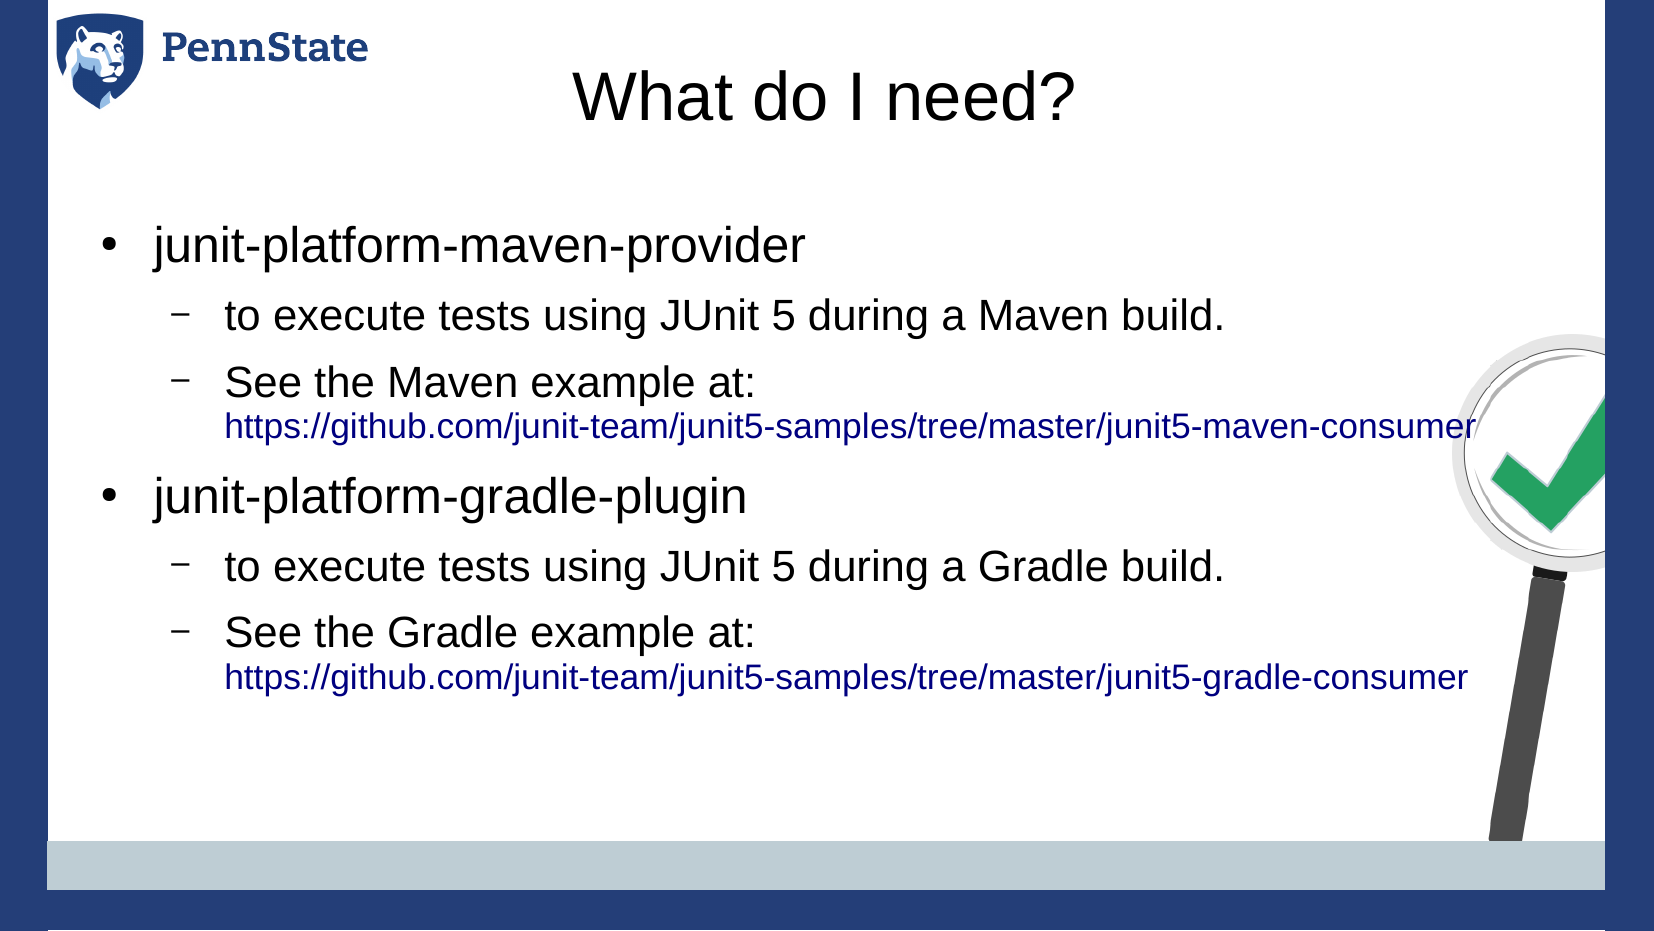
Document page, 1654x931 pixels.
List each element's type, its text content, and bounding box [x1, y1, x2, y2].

list junit-platform-maven-provider to execute tests using JUnit 5 during a Maven build. See the Maven example at: https://github.com/junit-team/junit5-samples/tree/master/junit5-maven-consumer junit-platform-gradle-plugin to execute tests using JUnit 5 during a Gradle build. See the Gradle example at: https://github.com/junit-team/junit5-samples/tree/master/junit5-gradle-consumer [82, 217, 1571, 758]
picture [48, 0, 411, 152]
title What do I need? [60, 19, 1591, 175]
picture [1452, 334, 1605, 841]
